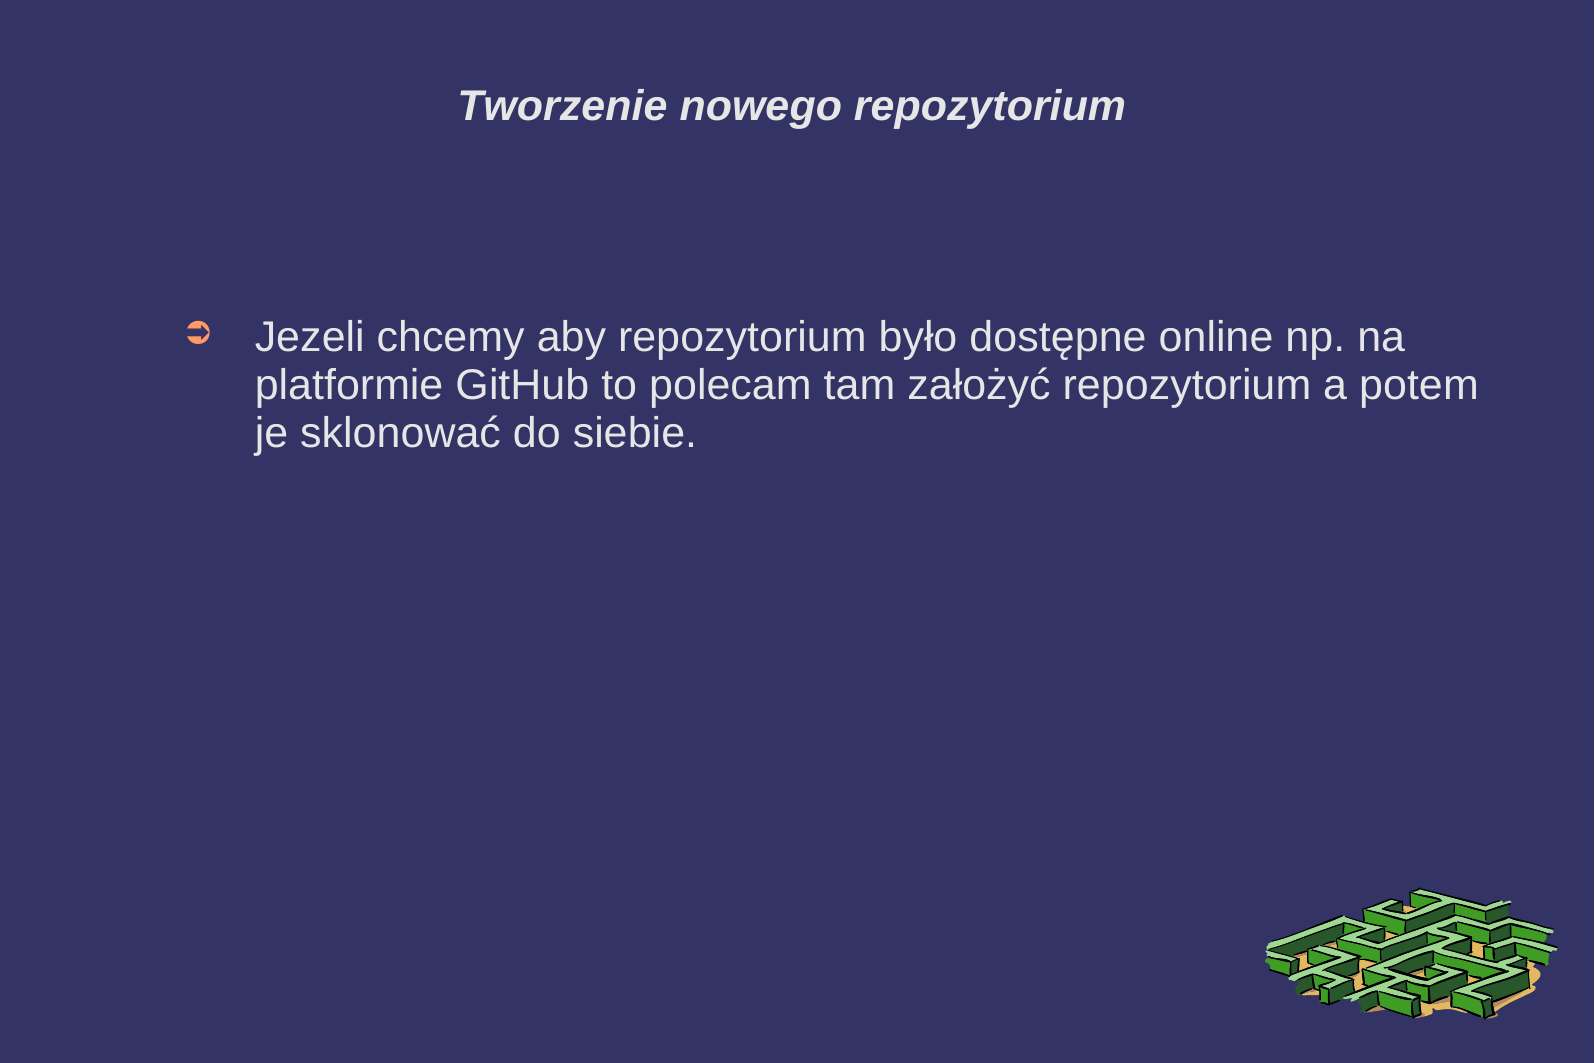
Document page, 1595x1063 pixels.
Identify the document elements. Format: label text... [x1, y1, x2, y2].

list Jezeli chcemy aby repozytorium było dostępne online np. na platformie GitHub to polecam tam założyć repozytorium a potem je sklonować do siebie. [172, 312, 1514, 983]
title Tworzenie nowego repozytorium [117, 16, 1479, 194]
